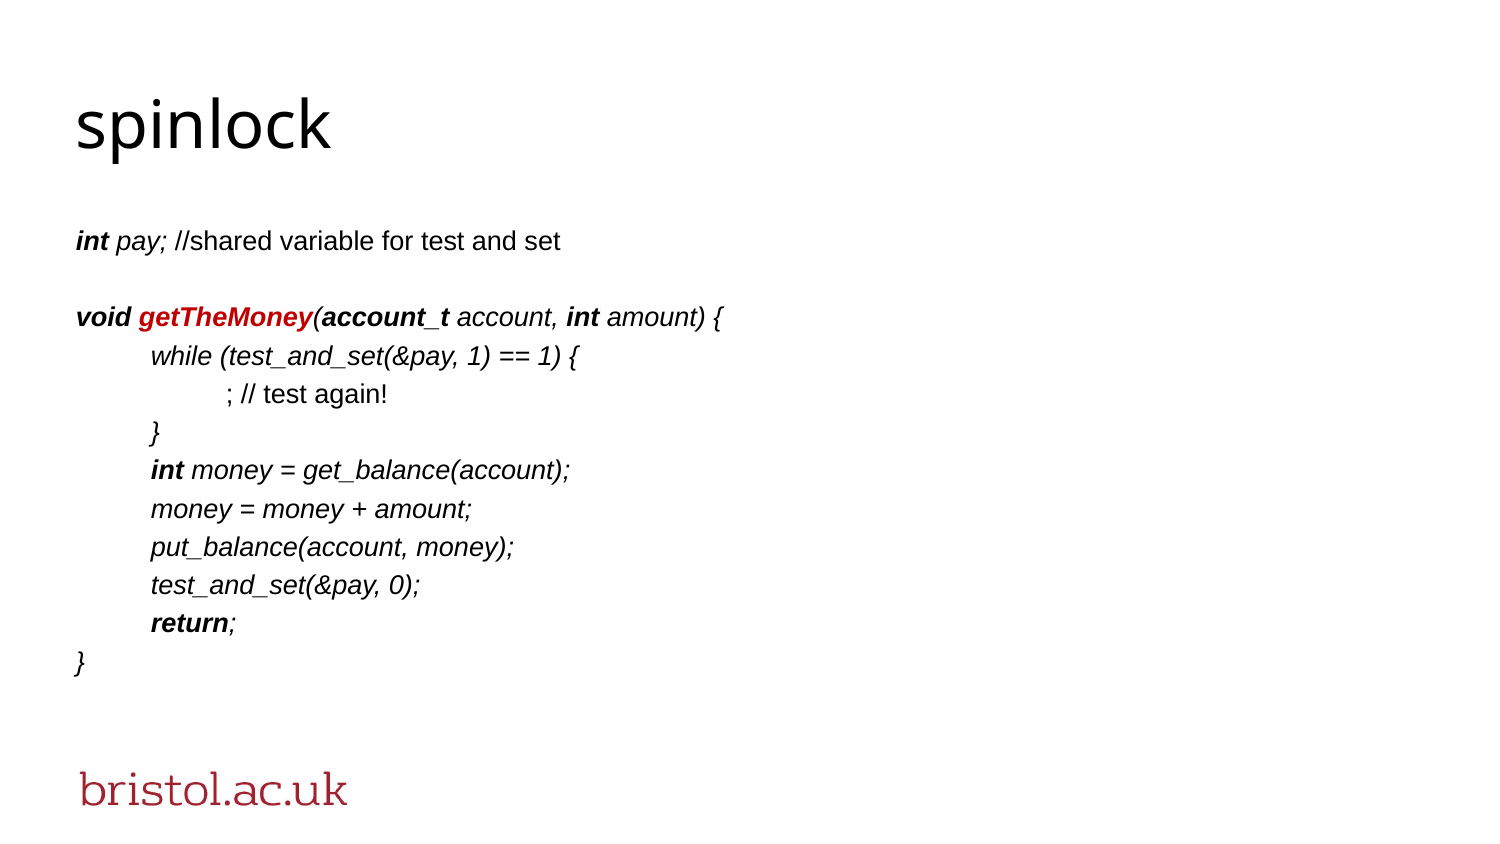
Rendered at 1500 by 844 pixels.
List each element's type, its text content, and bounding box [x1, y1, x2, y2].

list int pay; //shared variable for test and set void getTheMoney(account_t account, int amount) { while (test_and_set(&pay, 1) == 1) { ; // test again! } int money = get_balance(account); money = money + amount; put_balance(account, money); test_and_set(&pay, 0); return; } [60, 224, 1440, 699]
title spinlock [60, 44, 1440, 209]
